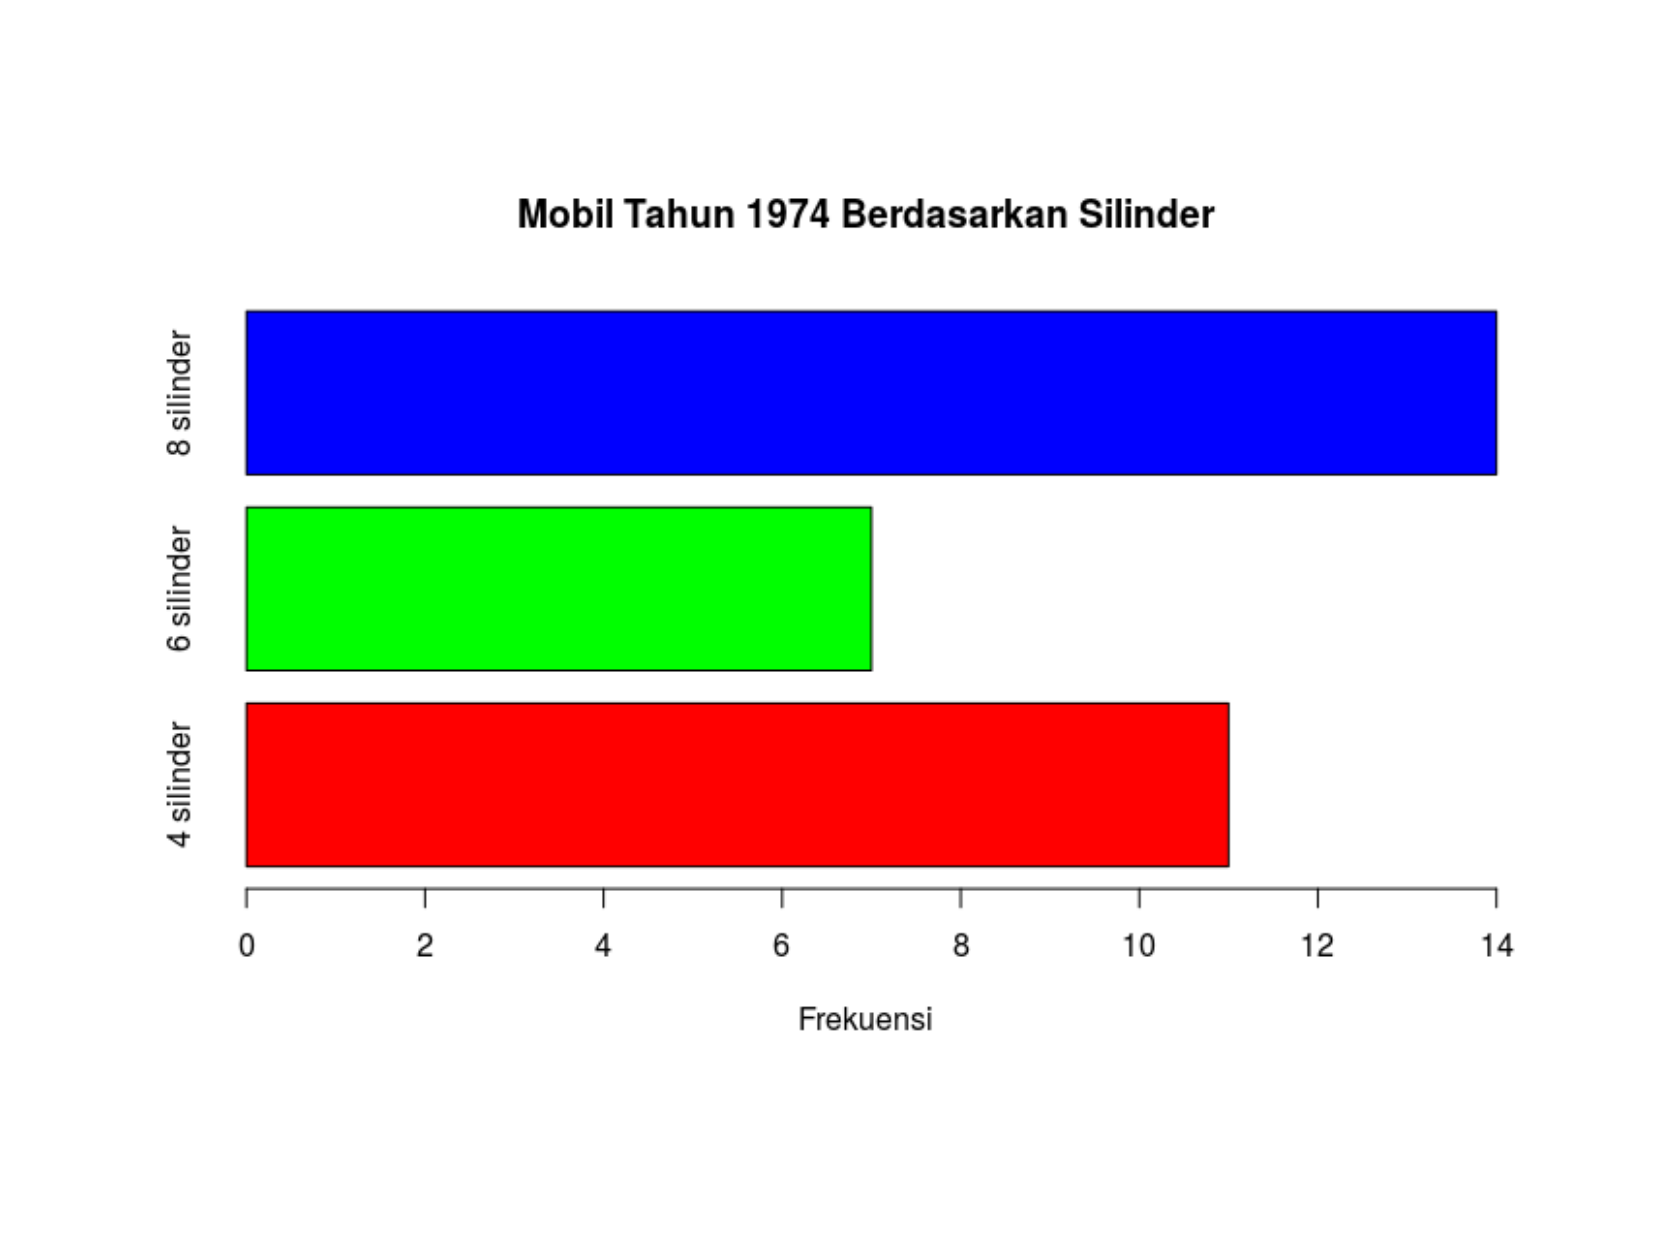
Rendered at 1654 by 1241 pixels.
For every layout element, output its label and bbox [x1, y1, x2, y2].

picture [82, 137, 1575, 1079]
